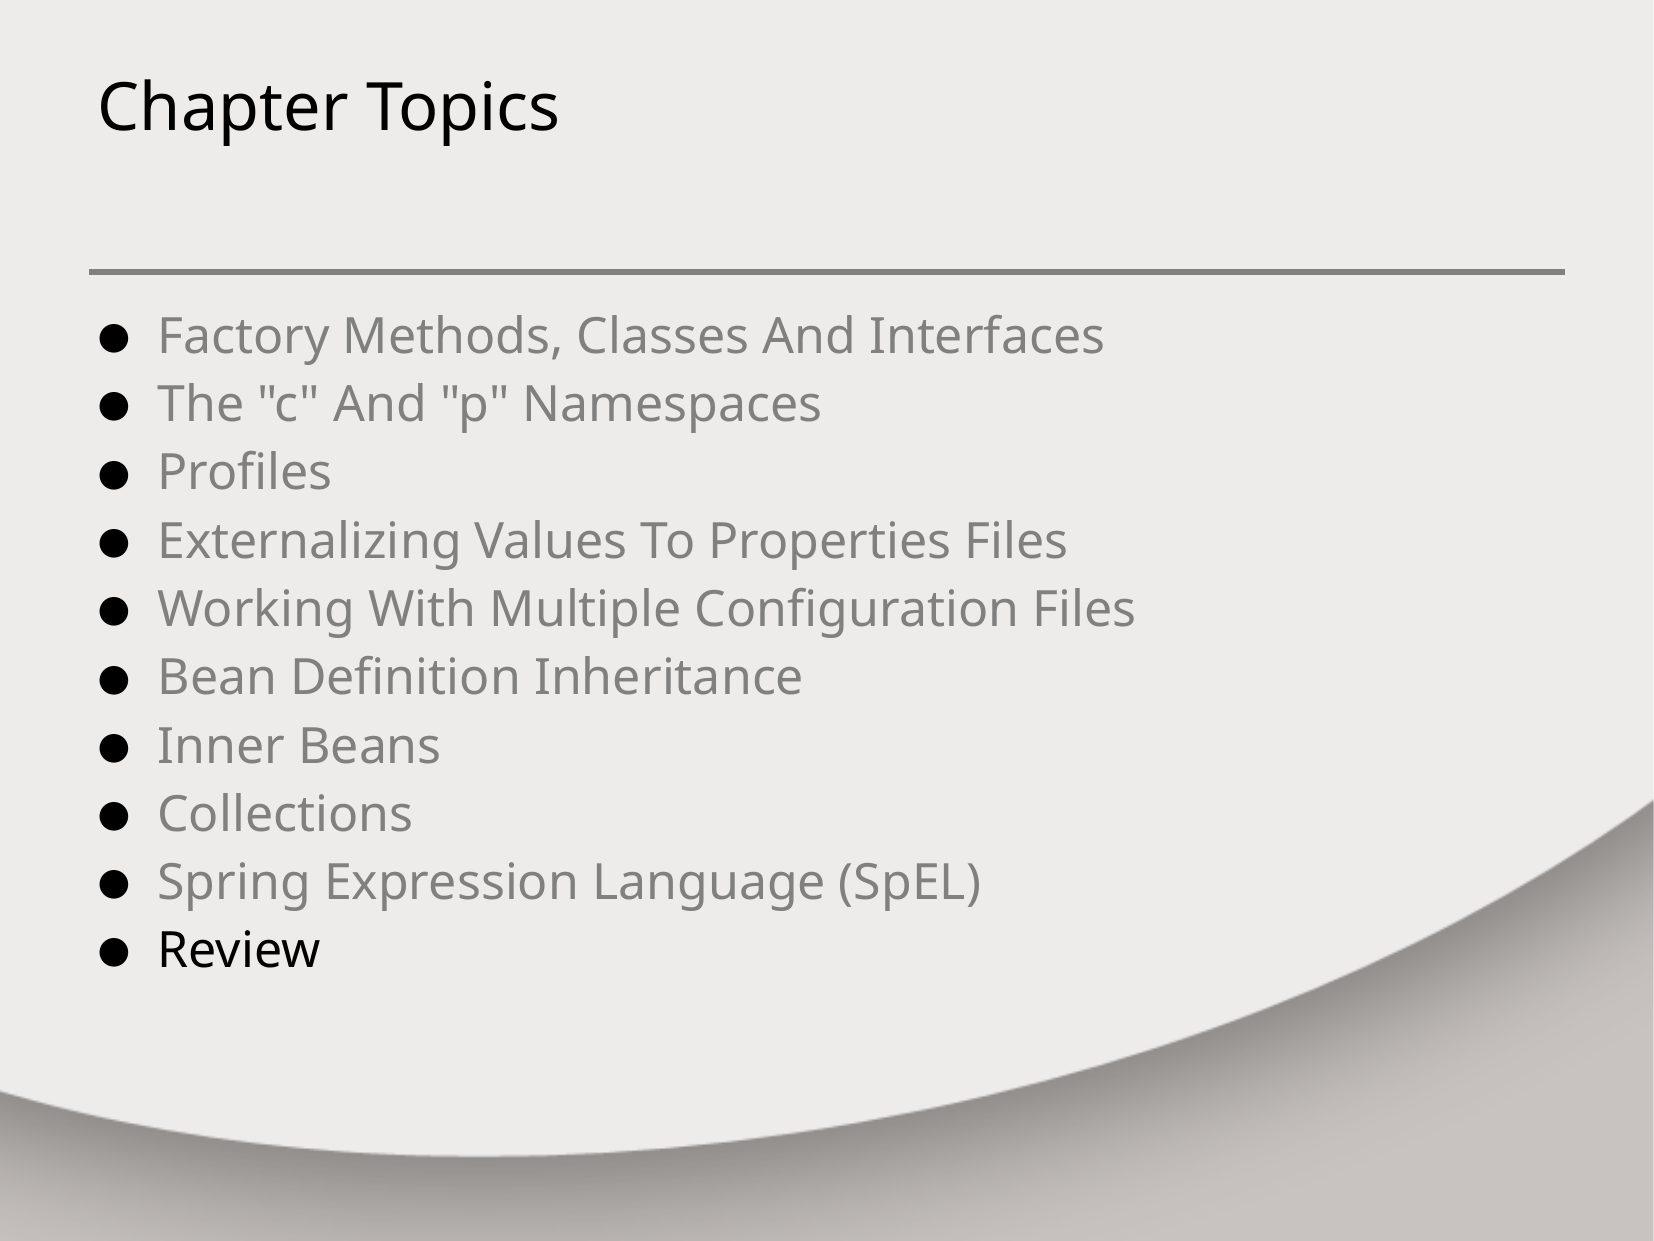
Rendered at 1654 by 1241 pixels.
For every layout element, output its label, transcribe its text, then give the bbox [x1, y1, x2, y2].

picture [0, 0, 1654, 1241]
list Factory Methods, Classes And Interfaces The "c" And "p" Namespaces Profiles Externalizing Values To Properties Files Working With Multiple Configuration Files Bean Definition Inheritance Inner Beans Collections Spring Expression Language (SpEL) Review [97, 300, 1561, 1163]
title Chapter Topics [97, 75, 1561, 226]
